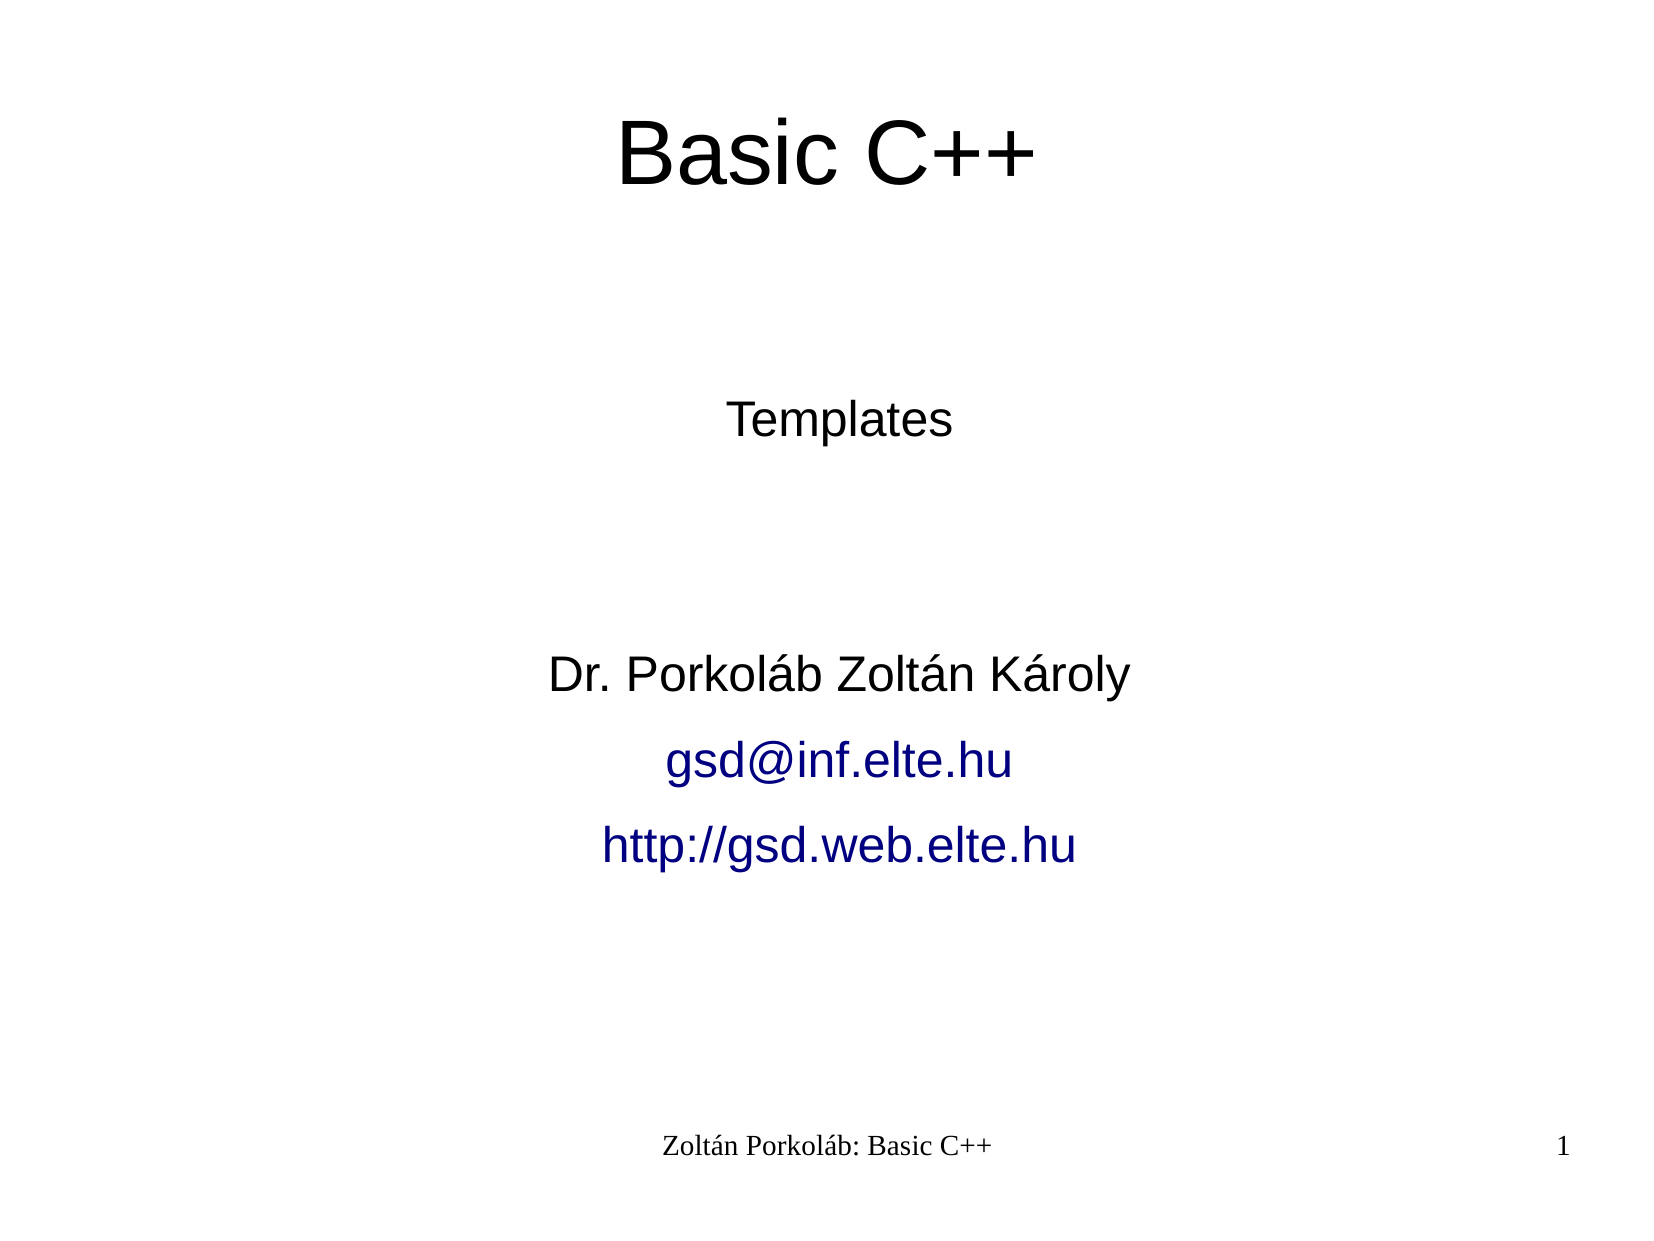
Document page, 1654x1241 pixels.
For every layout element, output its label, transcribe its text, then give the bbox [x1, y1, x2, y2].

list Templates Dr. Porkoláb Zoltán Károly gsd@inf.elte.hu http://gsd.web.elte.hu [60, 390, 1549, 1111]
title Basic C++ [82, 49, 1571, 257]
